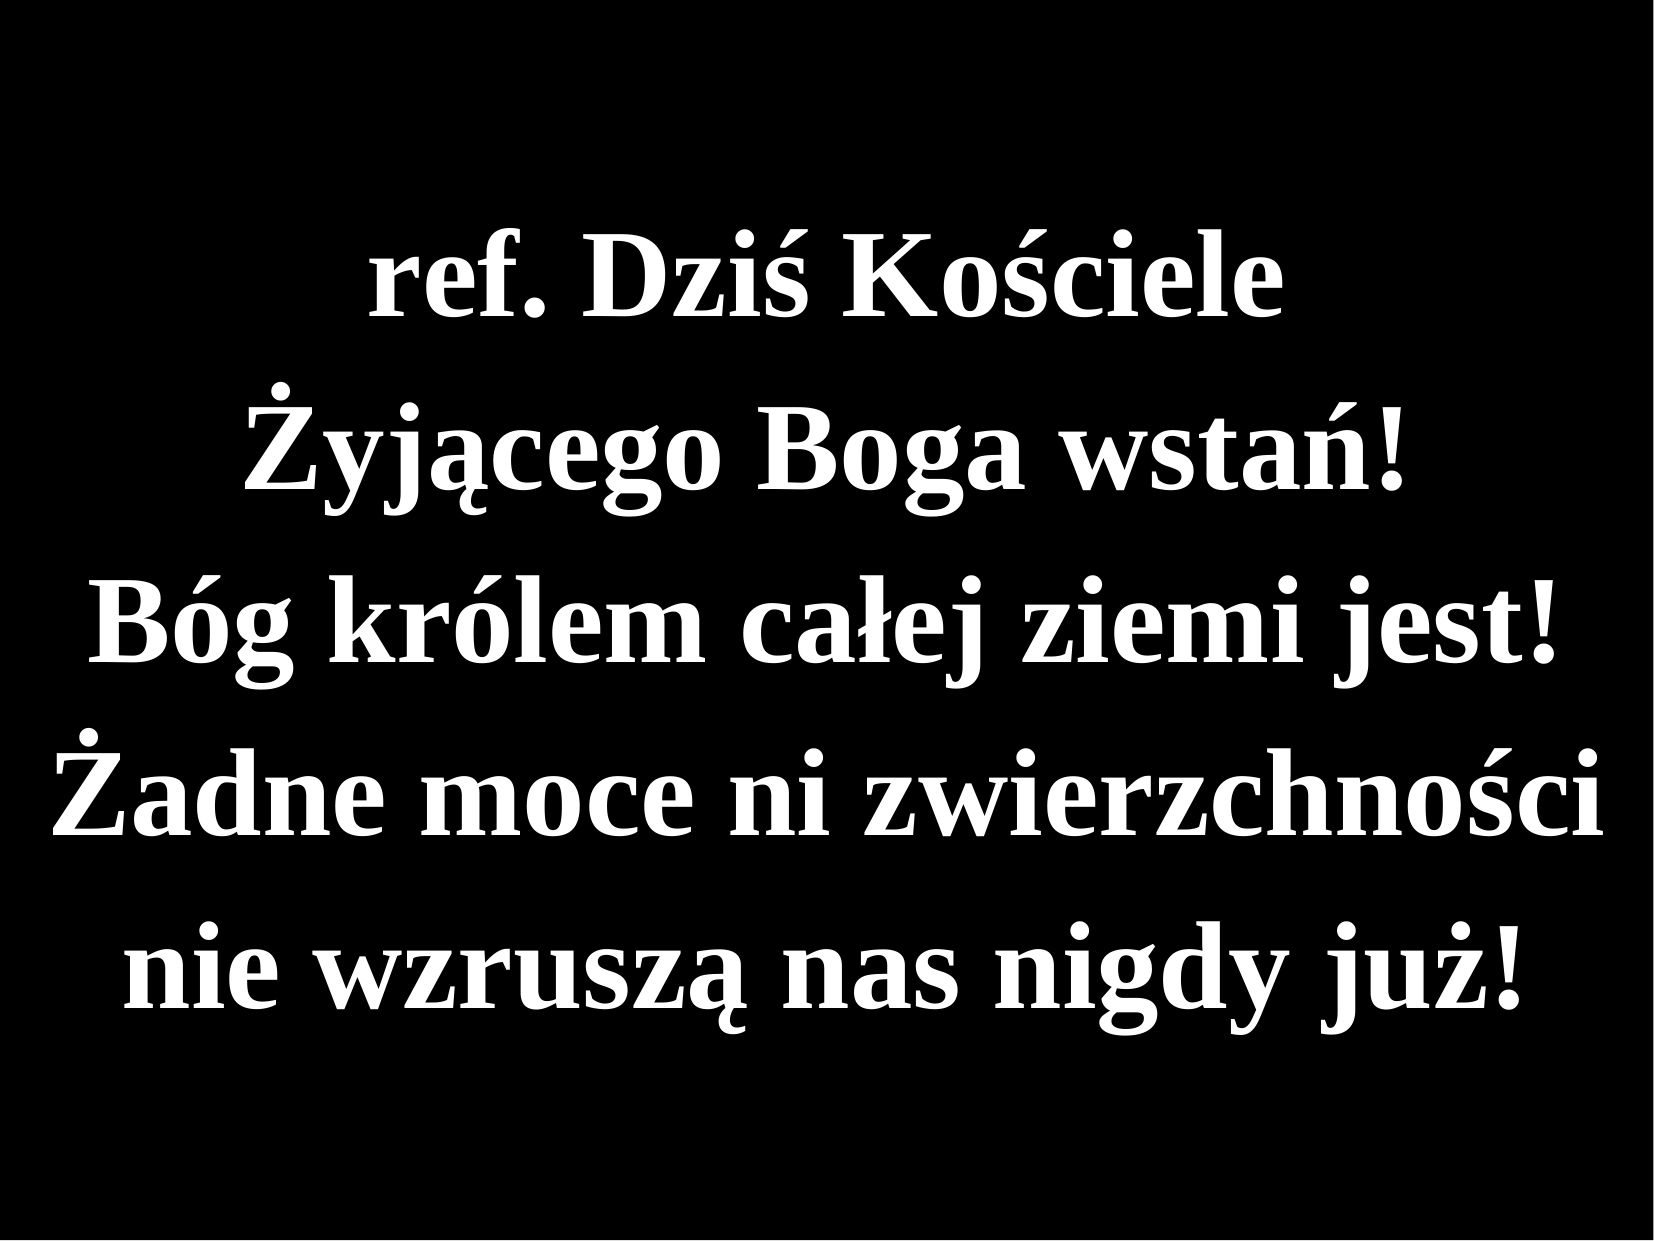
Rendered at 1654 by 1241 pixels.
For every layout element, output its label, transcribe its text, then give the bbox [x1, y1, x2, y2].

title ref. Dziś Kościele ppp Żyjącego Boga wstań! ppp Bóg królem całej ziemi jest! ppp Żadne moce ni zwierzchności ppp nie wzruszą nas nigdy już! [0, 0, 1654, 1241]
